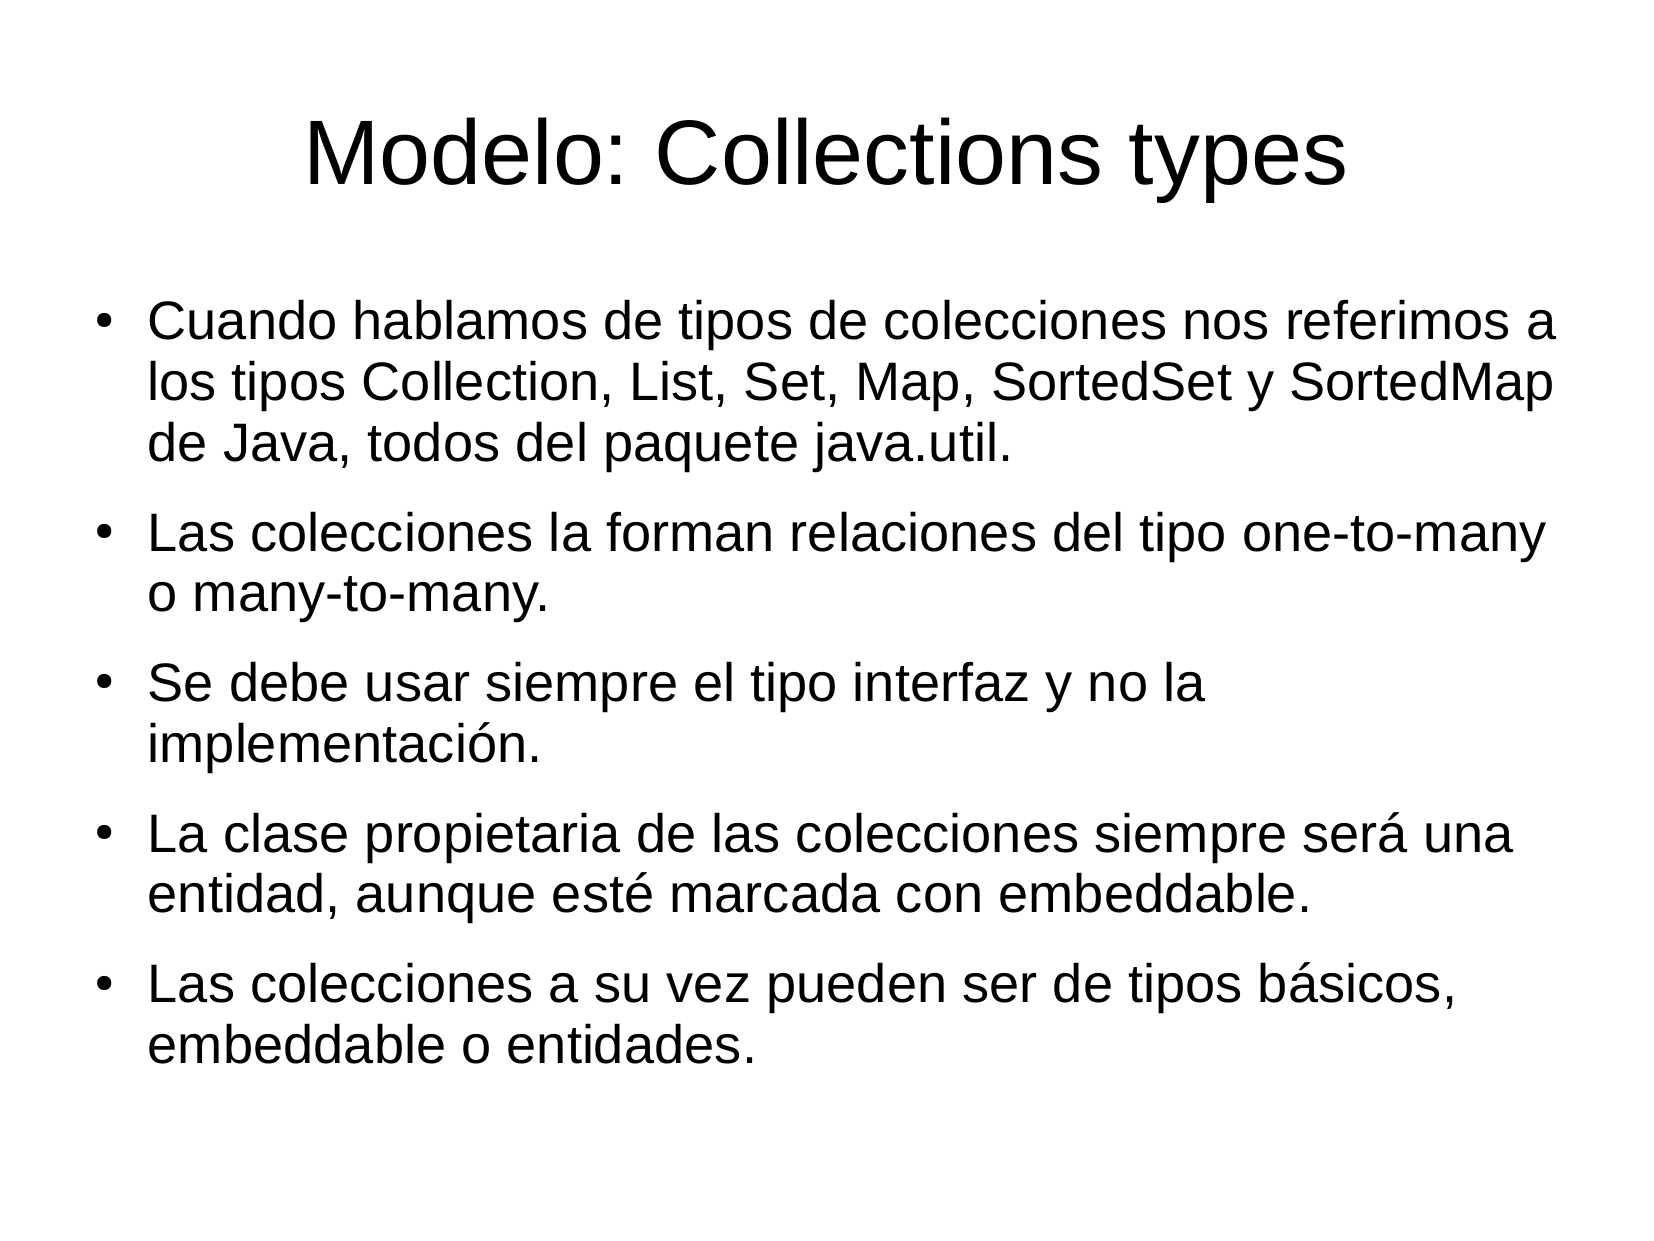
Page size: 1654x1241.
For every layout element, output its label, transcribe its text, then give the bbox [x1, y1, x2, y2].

list Cuando hablamos de tipos de colecciones nos referimos a los tipos Collection, List, Set, Map, SortedSet y SortedMap de Java, todos del paquete java.util. Las colecciones la forman relaciones del tipo one-to-many o many-to-many. Se debe usar siempre el tipo interfaz y no la implementación. La clase propietaria de las colecciones siempre será una entidad, aunque esté marcada con embeddable. Las colecciones a su vez pueden ser de tipos básicos, embeddable o entidades. [76, 291, 1565, 1110]
title Modelo: Collections types [82, 49, 1571, 257]
